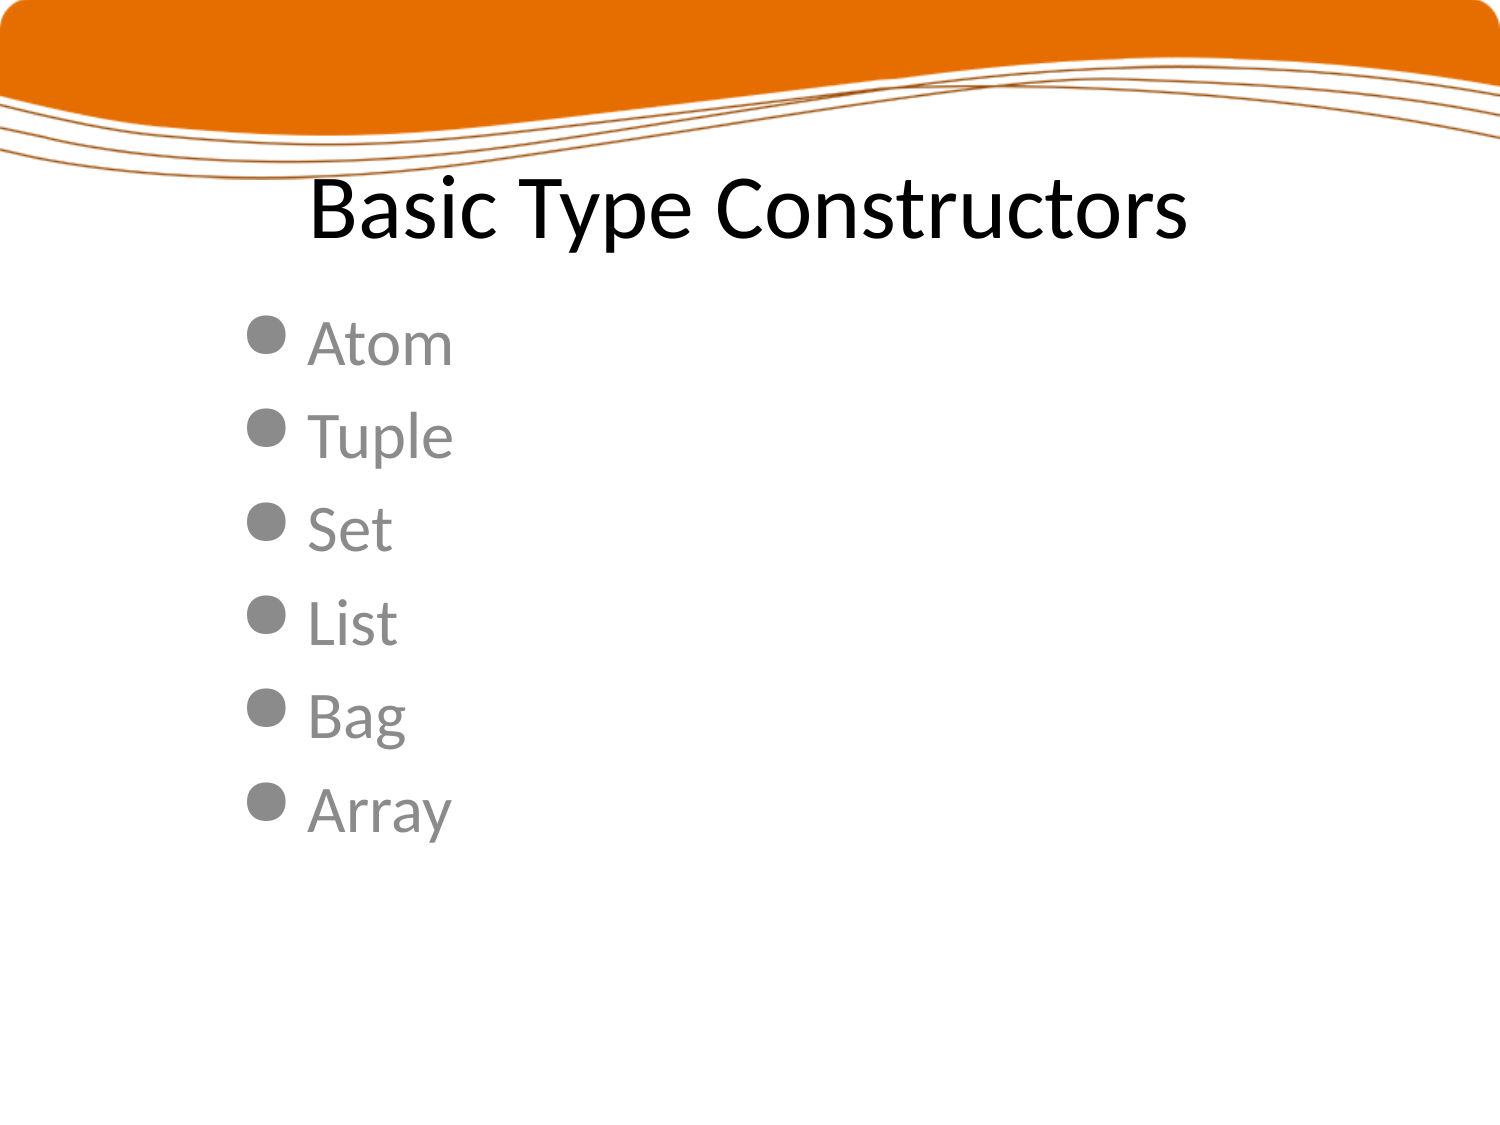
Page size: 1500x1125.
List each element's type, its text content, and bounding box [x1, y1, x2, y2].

text_box Basic Type Constructors [74, 125, 1425, 279]
text_box Atom Tuple Set List Bag Array [224, 290, 1275, 988]
picture [0, 0, 1500, 180]
